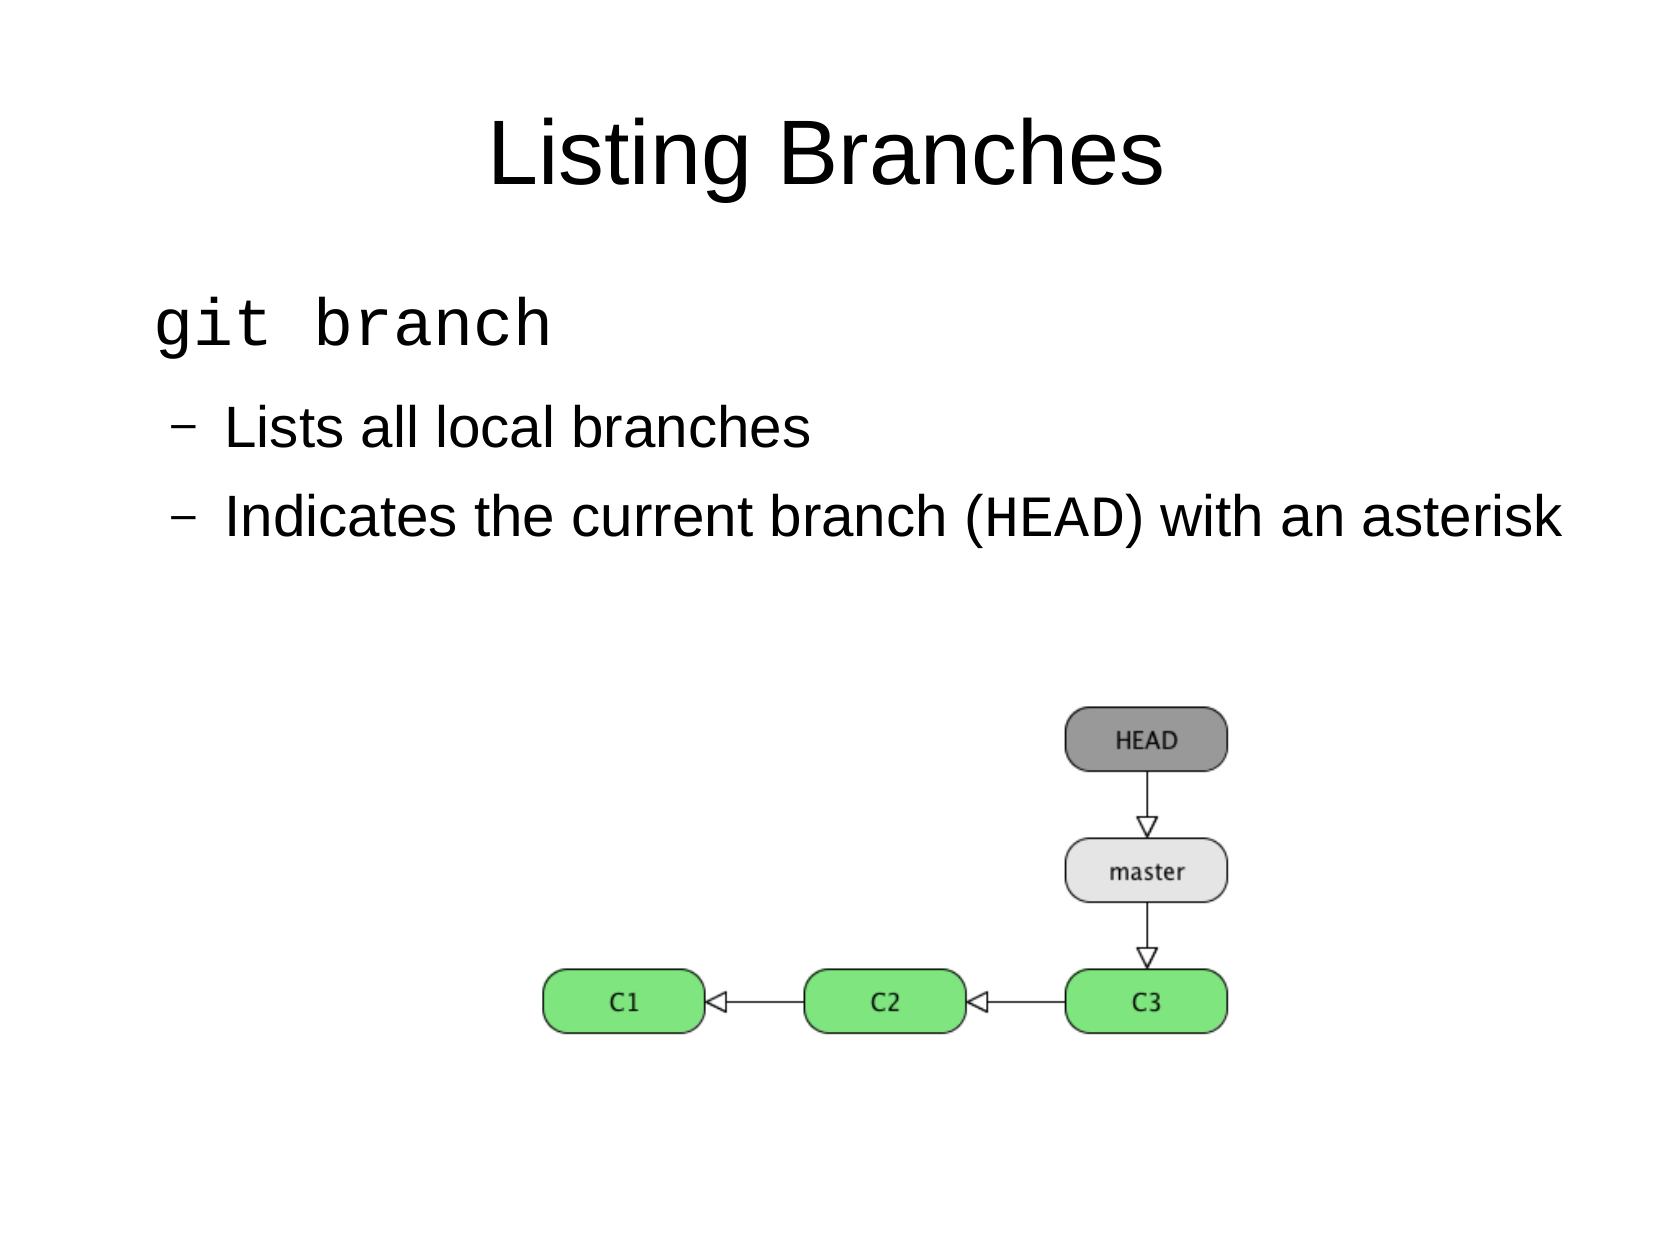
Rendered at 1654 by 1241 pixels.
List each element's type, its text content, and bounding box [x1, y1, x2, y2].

picture [510, 674, 1261, 1067]
title Listing Branches [82, 49, 1571, 257]
list git branch Lists all local branches Indicates the current branch (HEAD) with an asterisk [82, 290, 1571, 1109]
